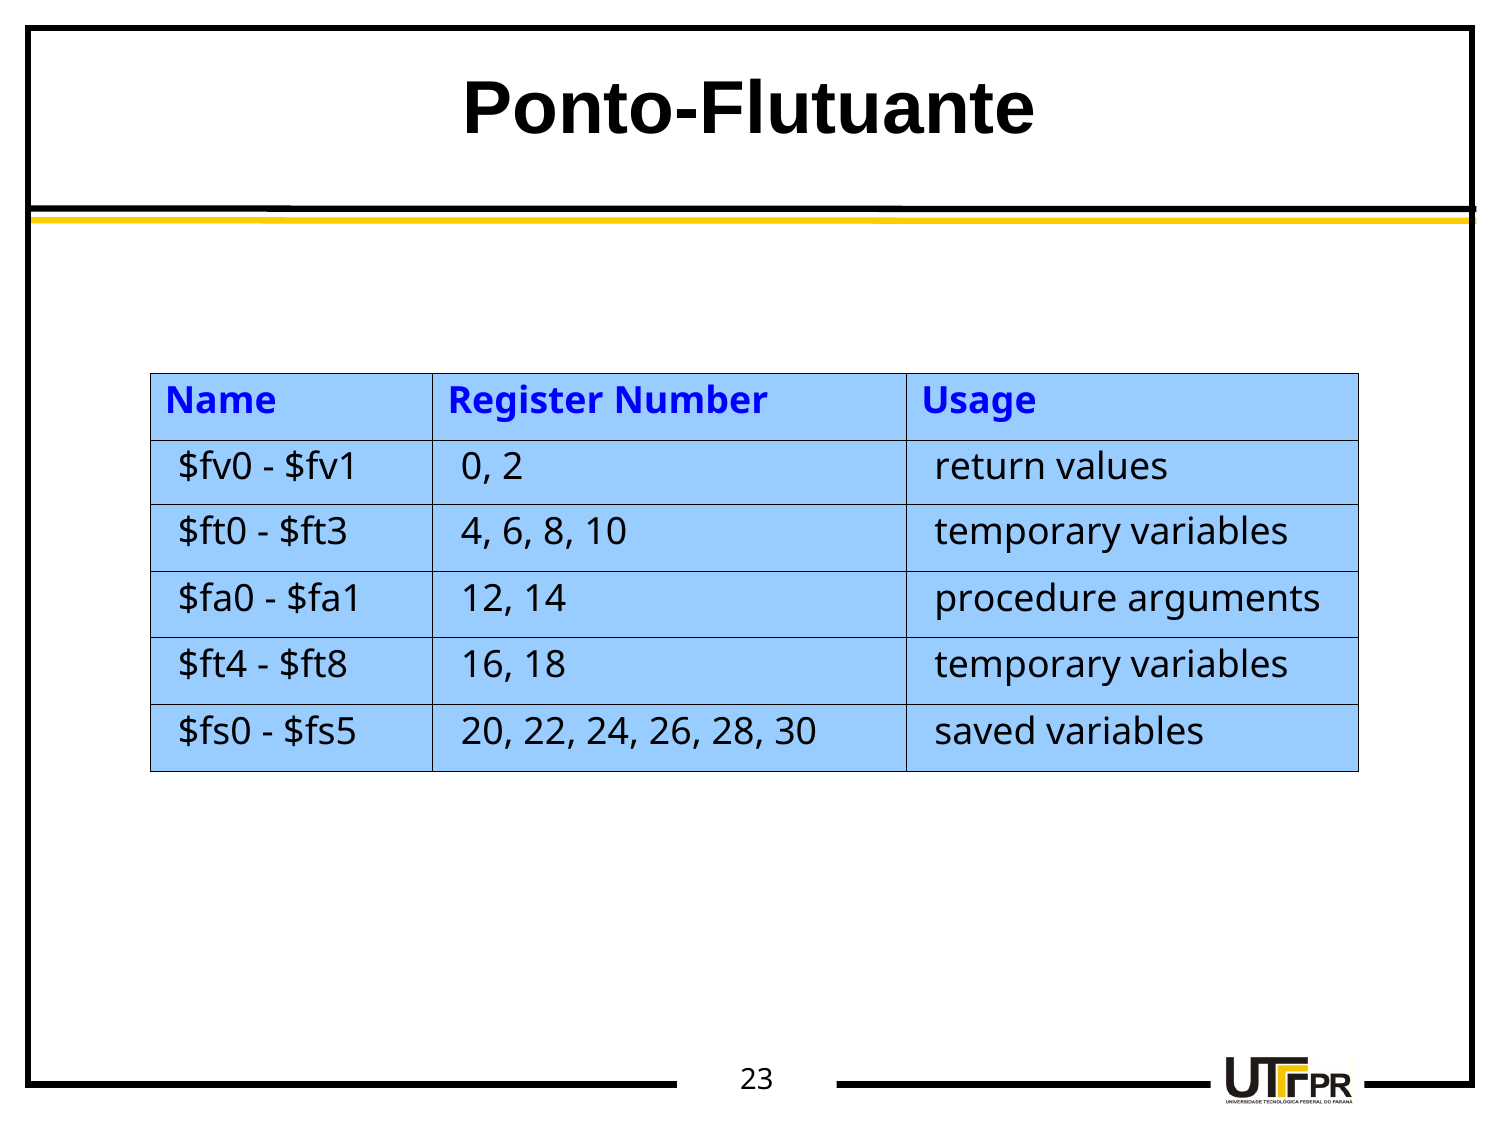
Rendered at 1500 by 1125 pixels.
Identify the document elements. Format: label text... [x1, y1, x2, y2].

table_header Usage [907, 374, 1358, 440]
table_cell 20, 22, 24, 26, 28, 30 [433, 705, 906, 771]
table_cell temporary variables [907, 638, 1358, 704]
table_cell return values [907, 441, 1358, 504]
table_cell $fa0 - $fa1 [151, 572, 432, 637]
table_cell $fv0 - $fv1 [151, 441, 432, 504]
table_cell 12, 14 [433, 572, 906, 637]
title Ponto-Flutuante [0, 54, 1500, 161]
table_header Register Number [433, 374, 906, 440]
table_cell 0, 2 [433, 441, 906, 504]
table_cell procedure arguments [907, 572, 1358, 637]
table_cell $ft4 - $ft8 [151, 638, 432, 704]
table_cell 16, 18 [433, 638, 906, 704]
table_cell $fs0 - $fs5 [151, 705, 432, 771]
table_header Name [151, 374, 432, 440]
table_cell saved variables [907, 705, 1358, 771]
table_cell $ft0 - $ft3 [151, 505, 432, 571]
picture [1225, 1057, 1353, 1104]
table_cell 4, 6, 8, 10 [433, 505, 906, 571]
table_cell temporary variables [907, 505, 1358, 571]
